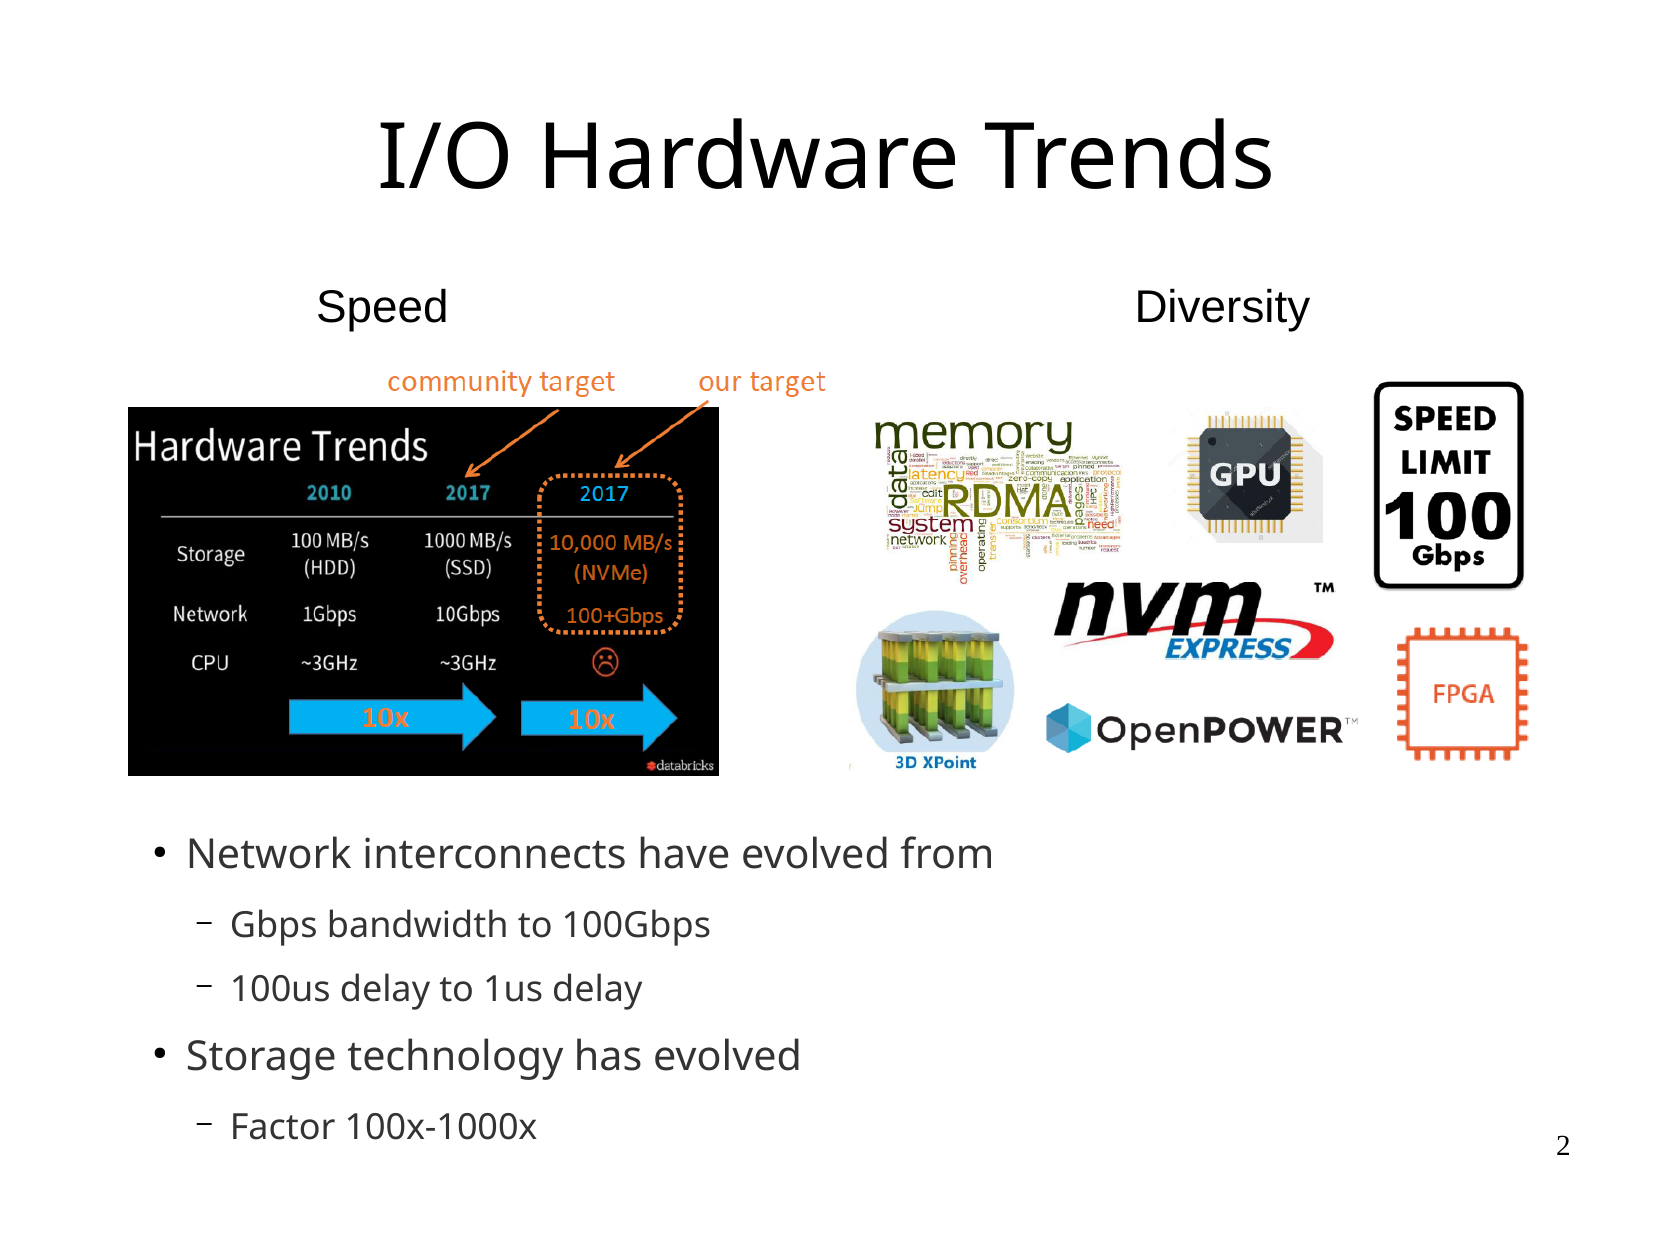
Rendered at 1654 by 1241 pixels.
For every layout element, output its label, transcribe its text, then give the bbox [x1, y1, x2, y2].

text_box Diversity [870, 273, 1576, 340]
text_box Speed [60, 273, 706, 340]
picture [82, 343, 1571, 792]
text_box [780, 256, 1654, 1103]
title I/O Hardware Trends [82, 49, 1571, 257]
list Network interconnects have evolved from Gbps bandwidth to 100Gbps 100us delay to 1us delay Storage technology has evolved Factor 100x-1000x [141, 825, 1272, 1156]
